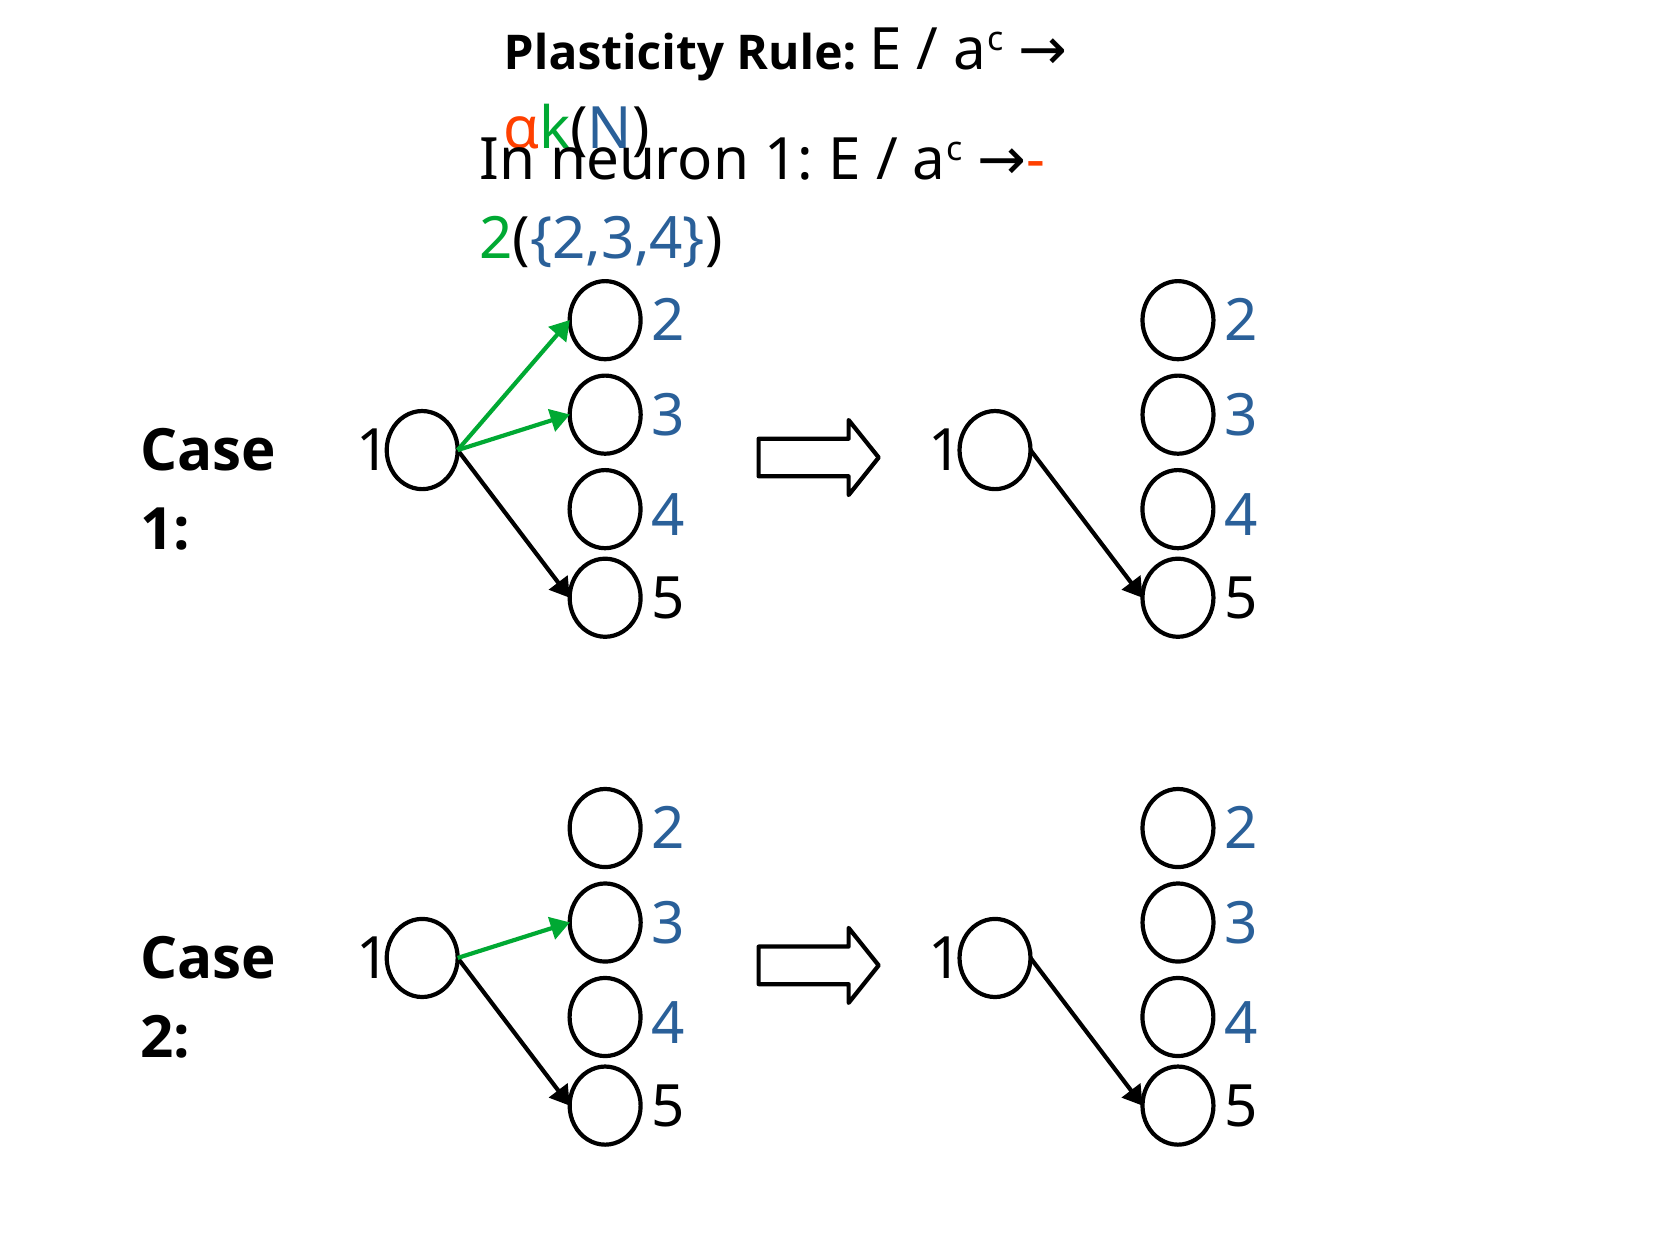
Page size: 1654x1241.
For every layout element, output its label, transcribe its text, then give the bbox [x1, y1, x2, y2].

text_box 5 [636, 548, 695, 641]
text_box In neuron 1: E / ac →-2({2,3,4}) [464, 109, 1215, 202]
text_box 5 [636, 1056, 695, 1149]
text_box 1 [914, 401, 972, 493]
text_box 4 [636, 466, 695, 548]
text_box 5 [1209, 1056, 1268, 1149]
text_box 2 [636, 779, 695, 871]
text_box 3 [636, 365, 695, 458]
text_box 3 [636, 873, 695, 966]
text_box 2 [636, 271, 695, 363]
text_box 3 [1209, 873, 1268, 966]
text_box 4 [636, 974, 695, 1056]
text_box 1 [341, 909, 400, 1001]
text_box 5 [1209, 548, 1268, 641]
text_box 1 [914, 909, 972, 1001]
text_box Case 2: [125, 908, 336, 1001]
text_box 4 [1209, 466, 1268, 548]
text_box 1 [341, 401, 400, 493]
text_box 2 [1209, 779, 1268, 871]
text_box 2 [1209, 271, 1268, 363]
text_box Plasticity Rule: E / ac → αk(N) [488, 0, 1156, 92]
text_box 3 [1209, 365, 1268, 458]
text_box Case 1: [125, 400, 336, 493]
text_box 4 [1209, 974, 1268, 1056]
